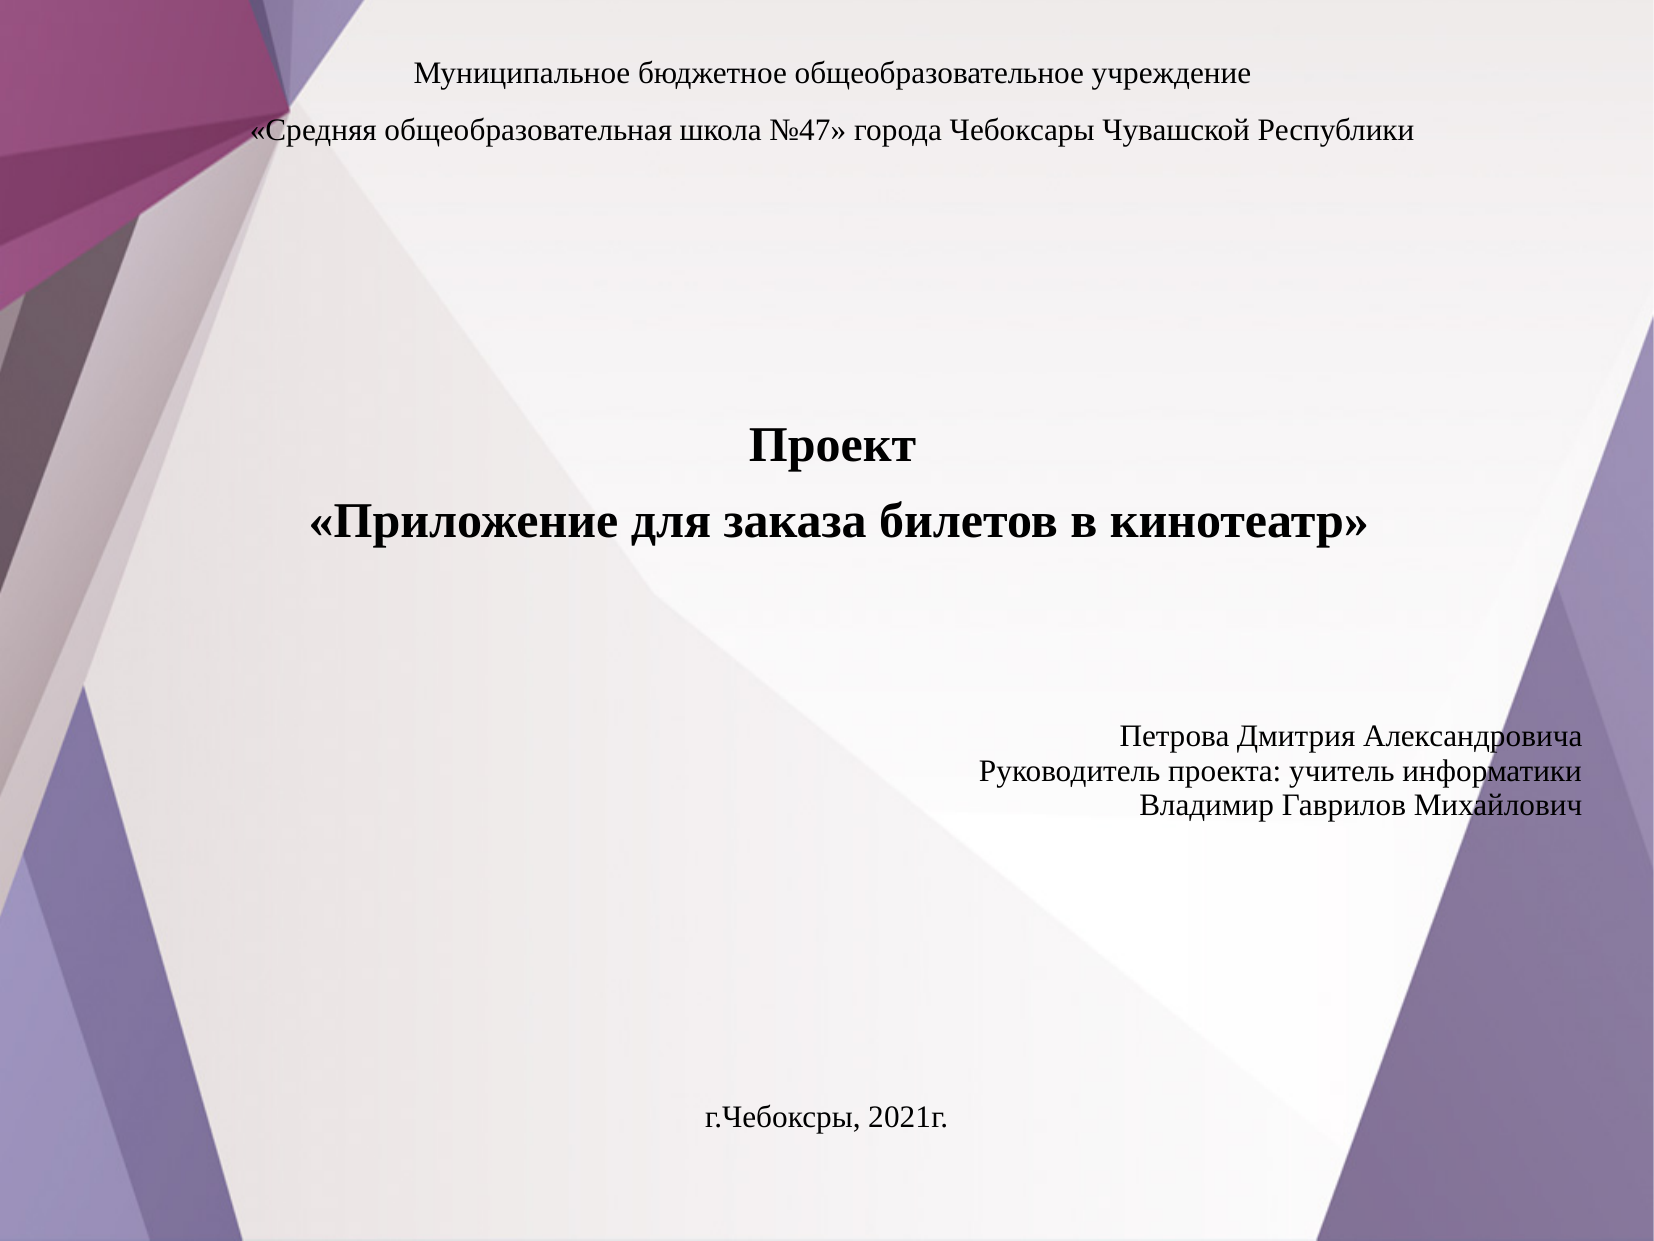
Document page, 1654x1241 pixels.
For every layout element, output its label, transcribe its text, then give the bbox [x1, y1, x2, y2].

title г.Чебоксры, 2021г. [82, 1086, 1571, 1148]
list Муниципальное бюджетное общеобразовательное учреждение «Средняя общеобразовательная школа №47» города Чебоксары Чувашской Республики Проект «Приложение для заказа билетов в кинотеатр» Петрова Дмитрия Александровича Руководитель проекта: учитель информатики Владимир Гаврилов Михайлович [82, 49, 1583, 1040]
picture [0, 0, 1654, 1241]
